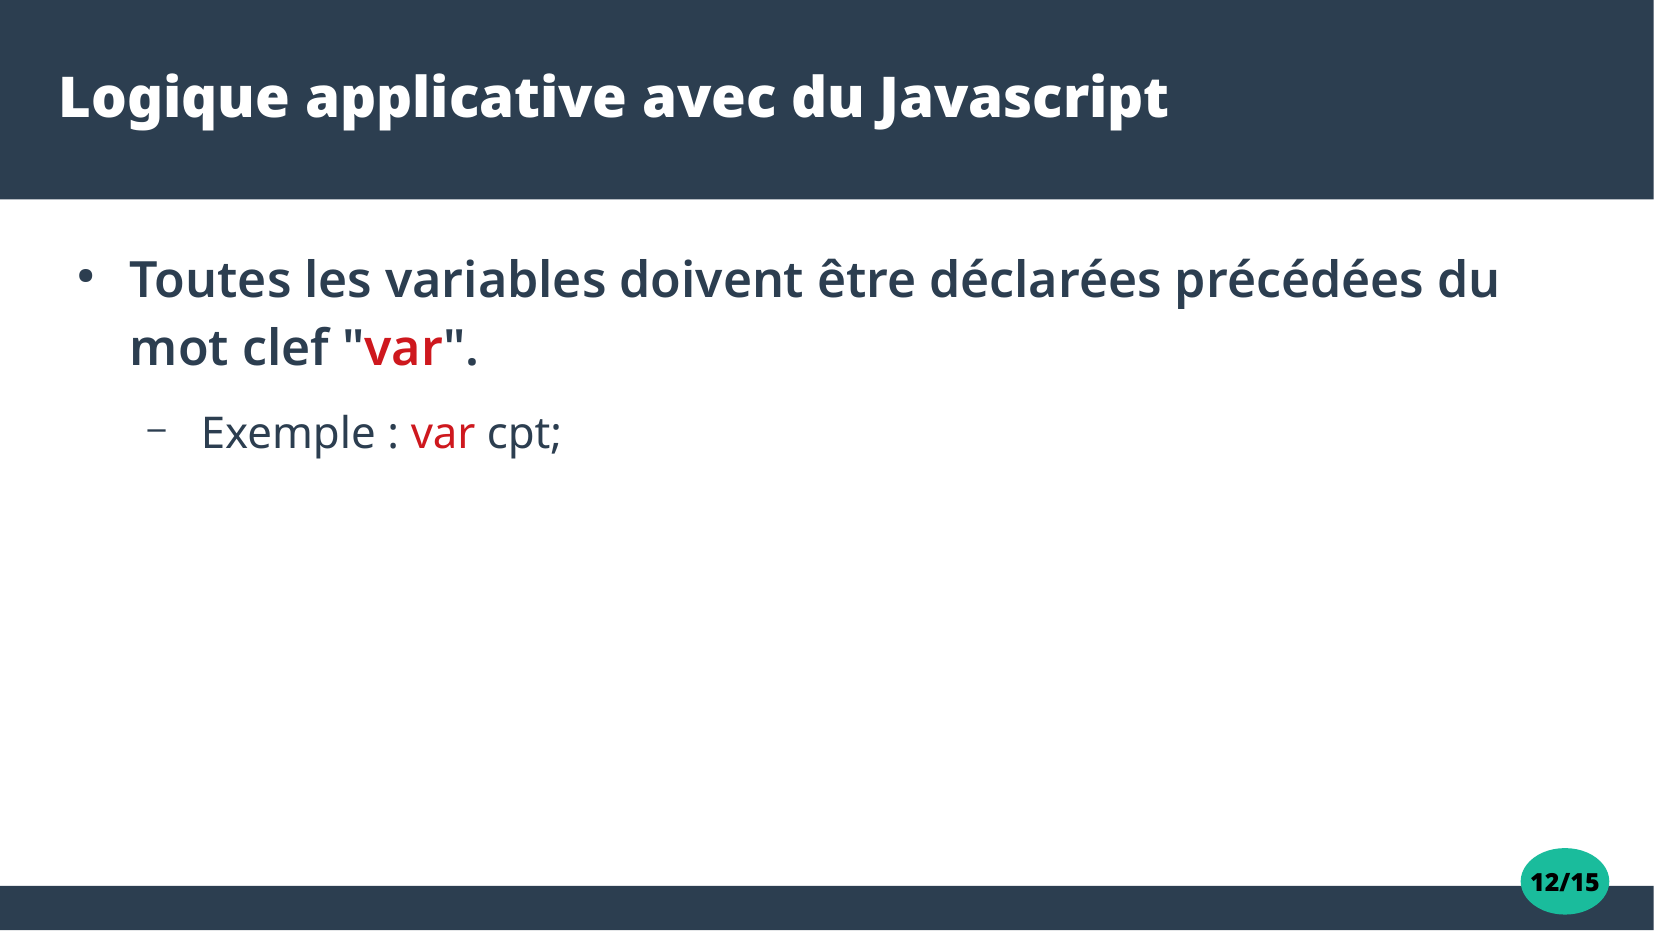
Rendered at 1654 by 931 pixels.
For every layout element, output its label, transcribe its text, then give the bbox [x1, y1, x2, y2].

title Logique applicative avec du Javascript [59, 37, 1595, 156]
list Toutes les variables doivent être déclarées précédées du mot clef "var". Exemple : var cpt; [59, 243, 1595, 864]
